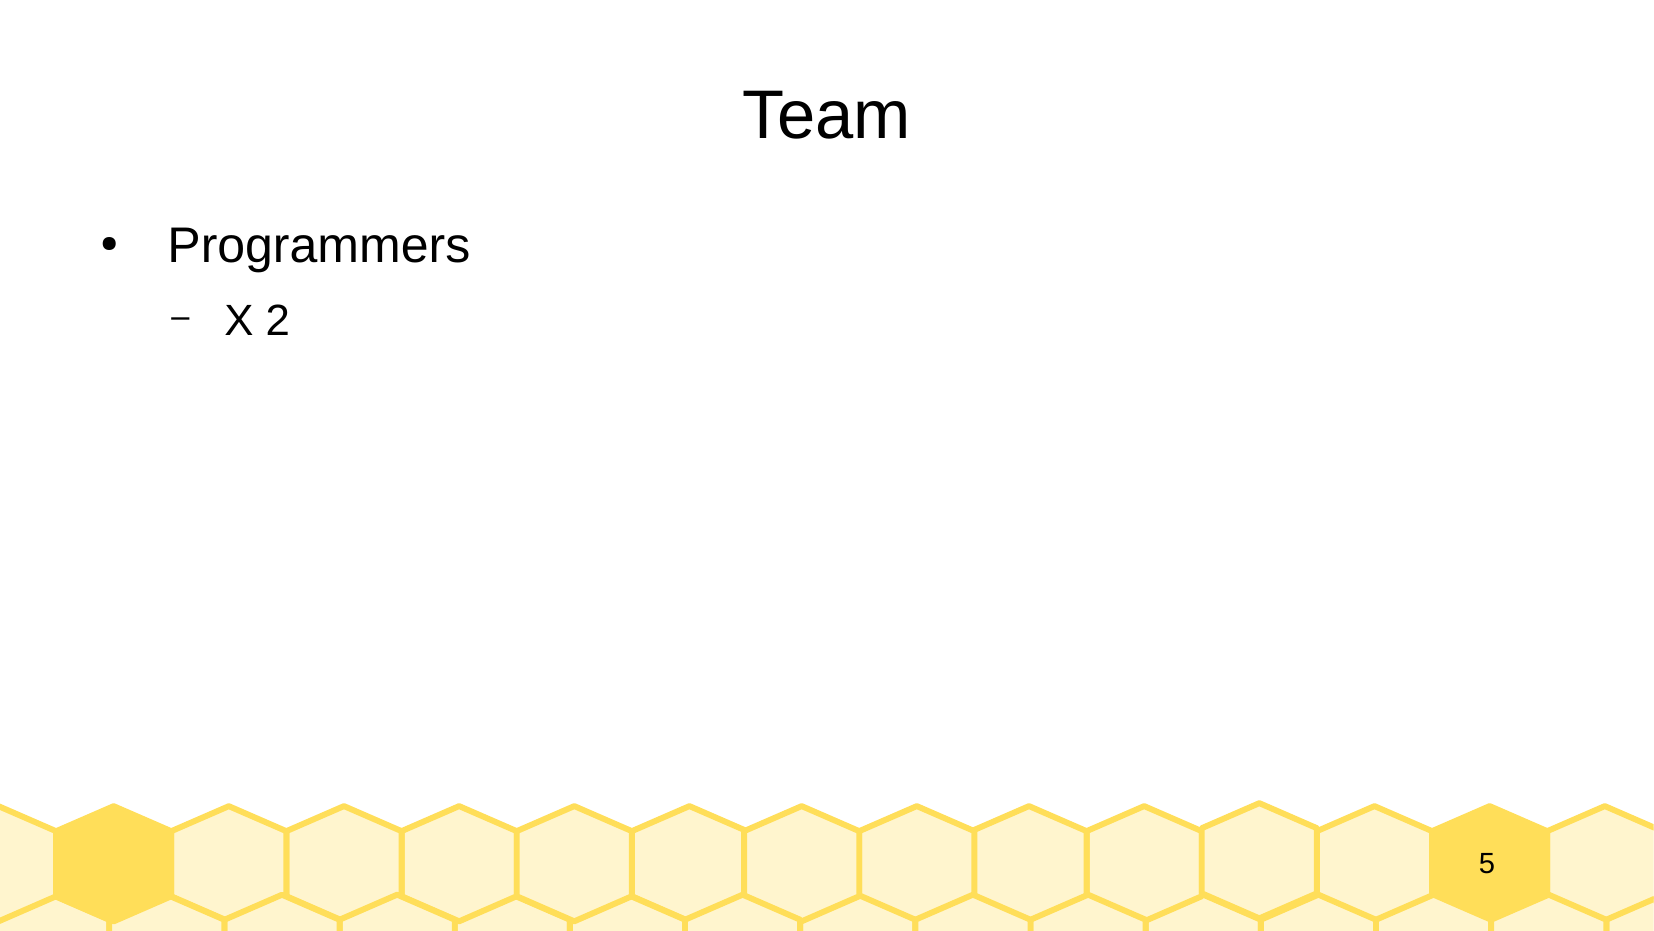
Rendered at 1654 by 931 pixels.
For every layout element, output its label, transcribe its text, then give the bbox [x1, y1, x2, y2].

title Team [82, 37, 1571, 193]
list Programmers X 2 [82, 217, 1571, 758]
